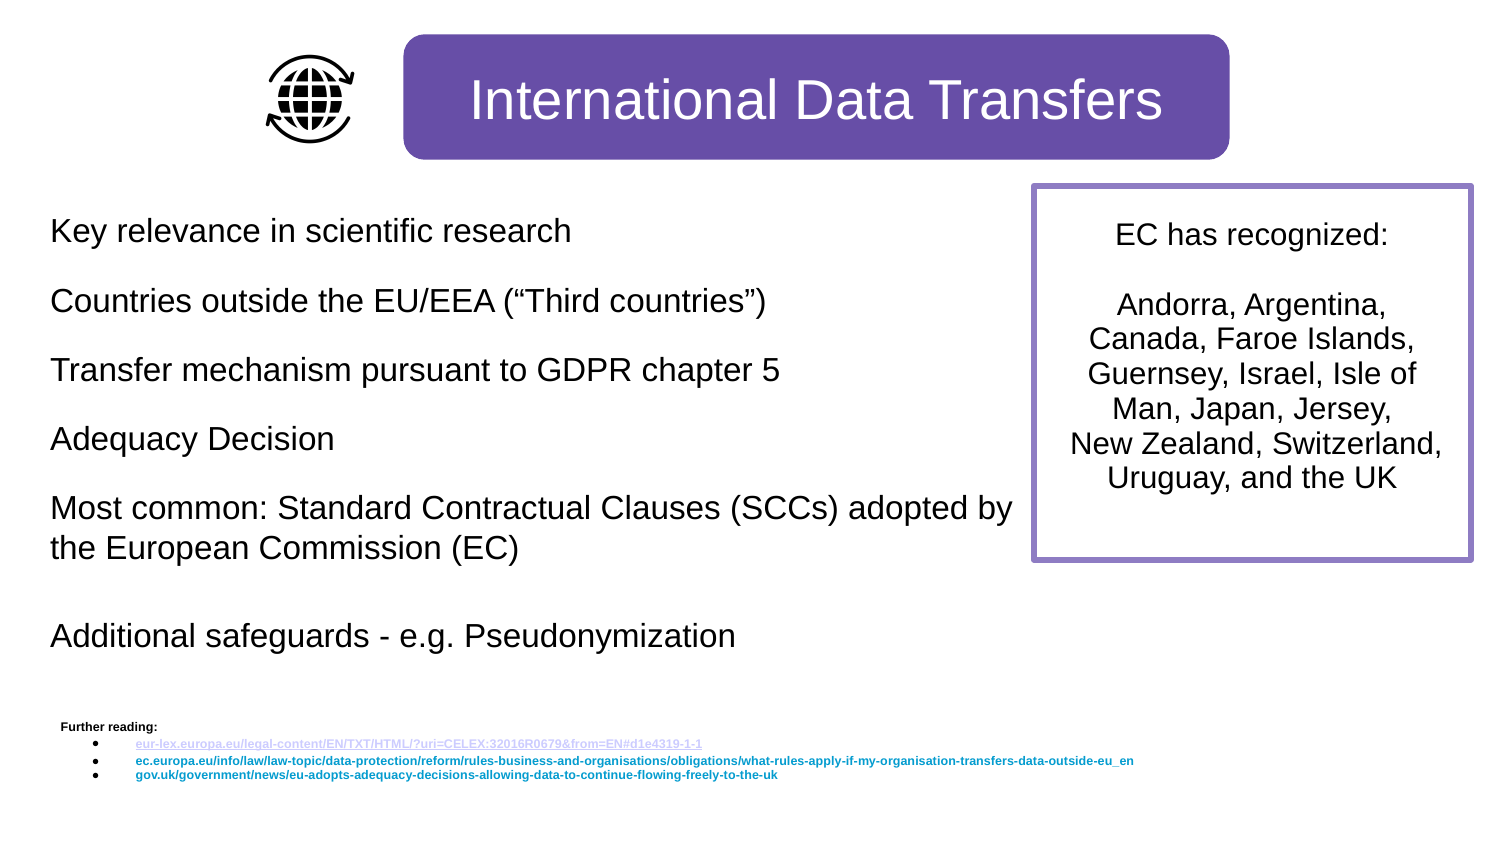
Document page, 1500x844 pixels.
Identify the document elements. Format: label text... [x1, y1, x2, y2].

picture [262, 51, 358, 147]
text_box EC has recognized: Andorra, Argentina, Canada, Faroe Islands, Guernsey, Israel, Isle of Man, Japan, Jersey, New Zealand, Switzerland, Uruguay, and the UK [1033, 185, 1471, 560]
text_box Additional safeguards - e.g. Pseudonymization [50, 594, 1379, 662]
text_box Key relevance in scientific research Countries outside the EU/EEA (“Third countries”) Transfer mechanism pursuant to GDPR chapter 5 Adequacy Decision Most common: Standard Contractual Clauses (SCCs) adopted by the European Commission (EC) [50, 195, 1379, 570]
text_box Further reading: eur-lex.europa.eu/legal-content/EN/TXT/HTML/?uri=CELEX:32016R0679&from=EN#d1e4319-1-1 ec.europa.eu/info/law/law-topic/data-protection/reform/rules-business-and-organisations/obligations/what-rules-apply-if-my-organisation-transfers-data-outside-eu_en gov.uk/government/news/eu-adopts-adequacy-decisions-allowing-data-to-continue-flowing-freely-to-the-uk [45, 701, 1434, 798]
text_box International Data Transfers [404, 35, 1229, 159]
